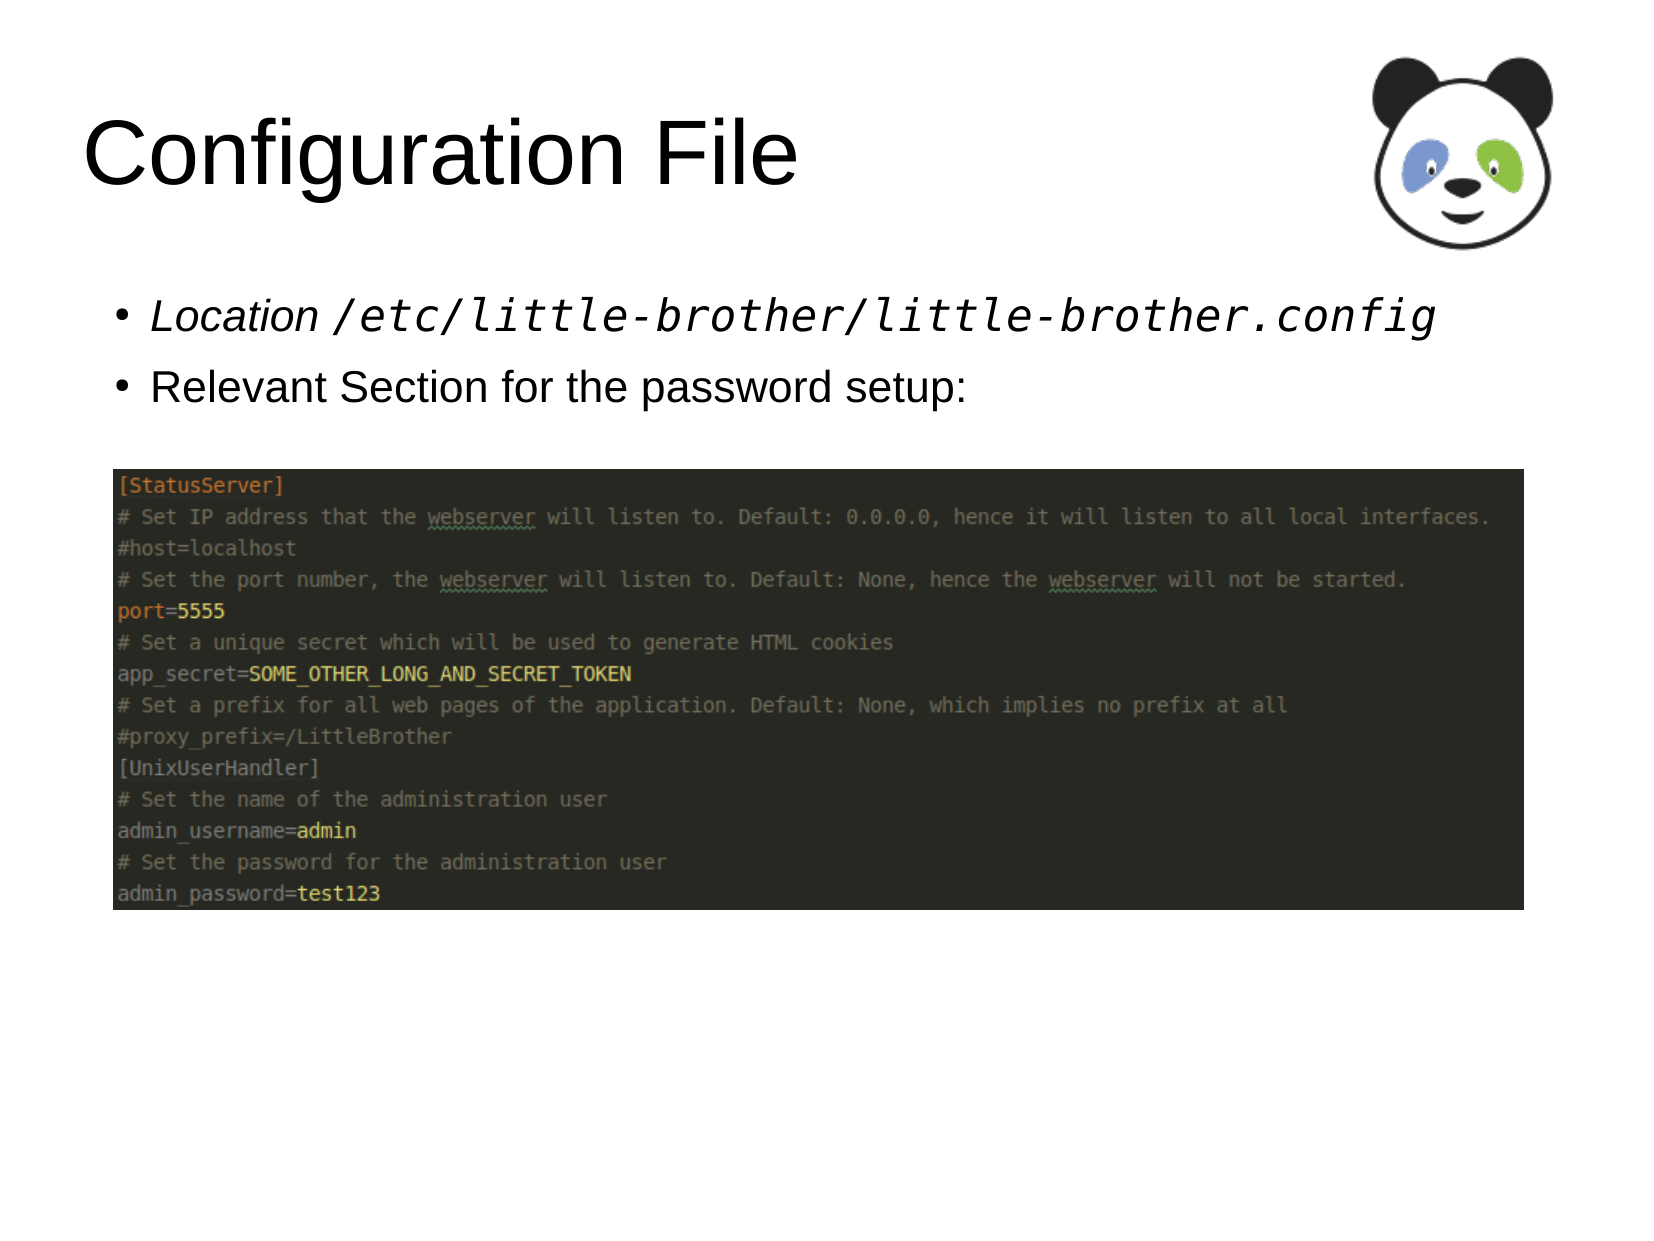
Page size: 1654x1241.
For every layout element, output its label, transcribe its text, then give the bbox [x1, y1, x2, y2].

picture [113, 469, 1524, 910]
title Configuration File [82, 49, 1571, 257]
list Location /etc/little-brother/little-brother.config Relevant Section for the password setup: [82, 290, 1571, 414]
